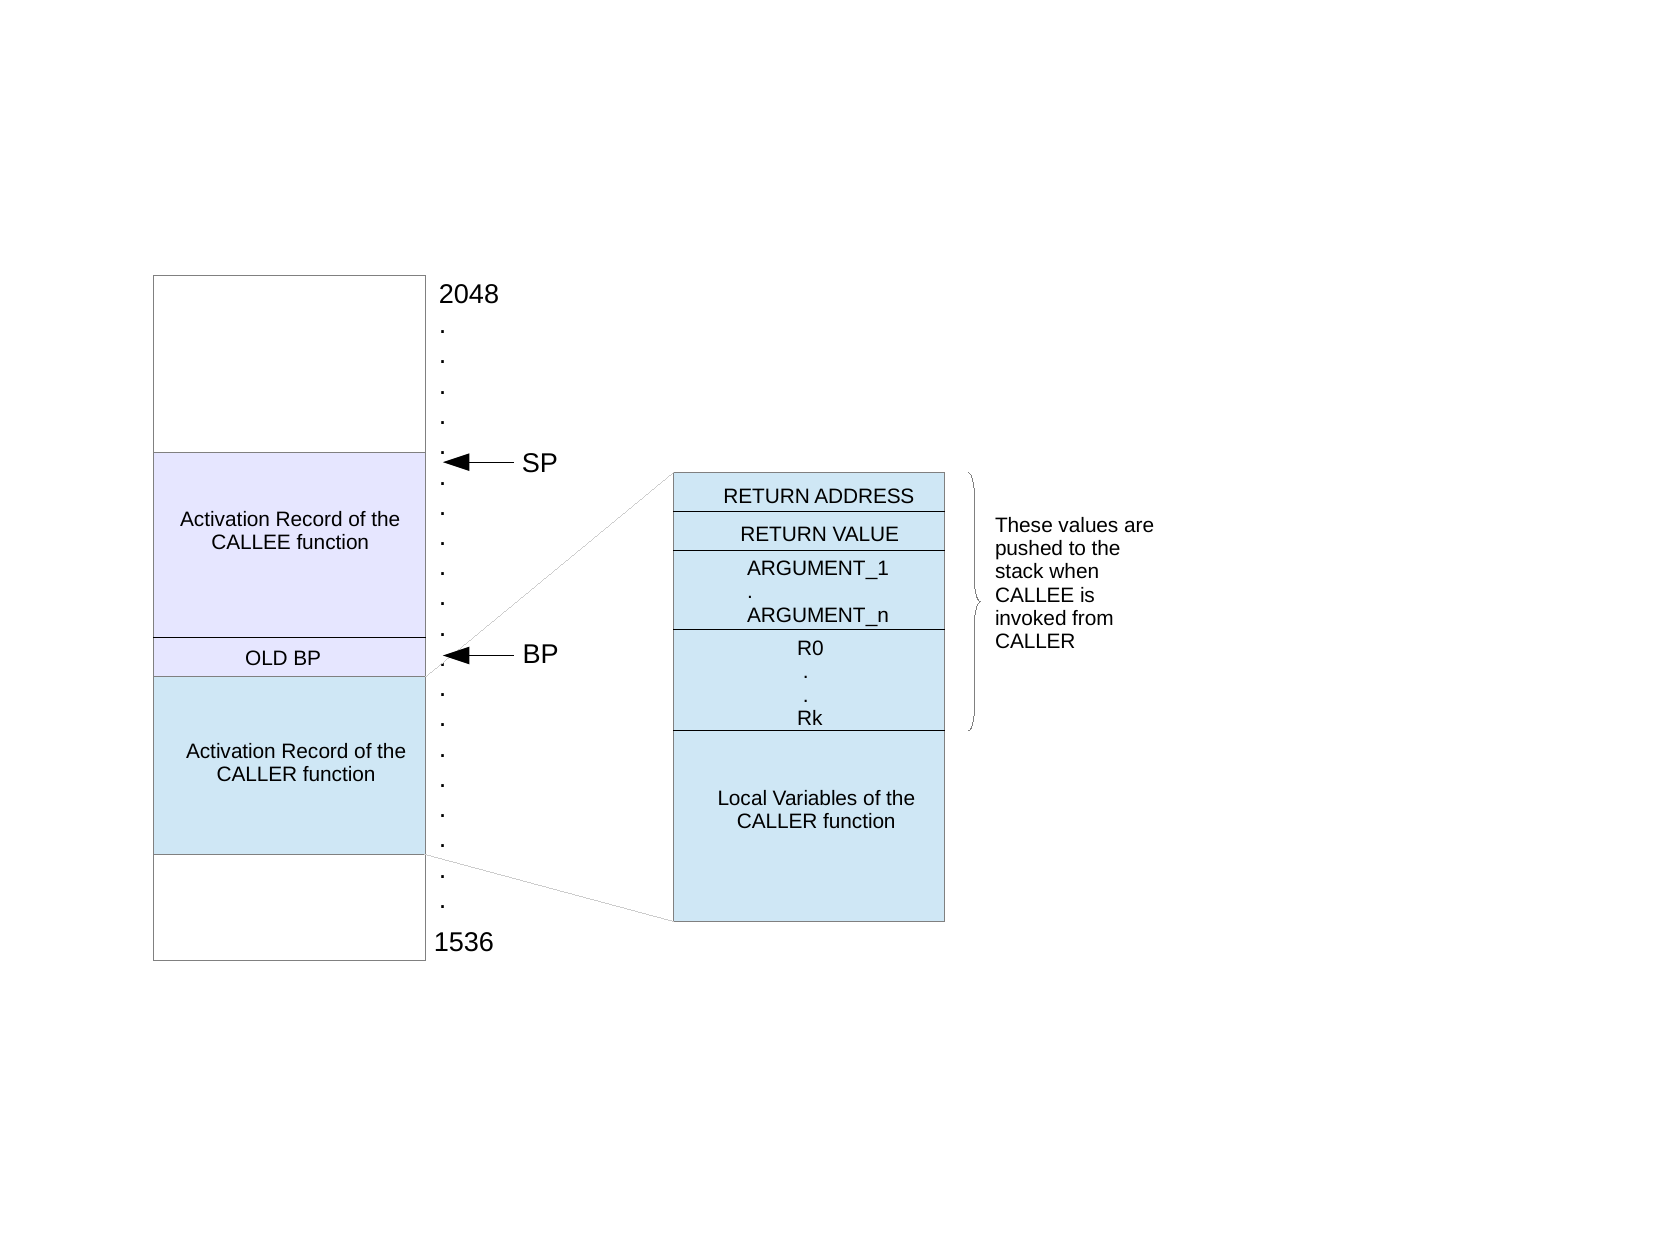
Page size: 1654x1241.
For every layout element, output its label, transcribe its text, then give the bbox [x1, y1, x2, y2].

text_box OLD BP [230, 638, 432, 677]
text_box [673, 731, 945, 922]
text_box Activation Record of the CALLER function [171, 732, 455, 794]
text_box [153, 638, 426, 961]
text_box 1536 [419, 919, 509, 965]
text_box BP [507, 631, 574, 677]
text_box R0 . . Rk [782, 635, 839, 738]
text_box [673, 472, 945, 511]
text_box ARGUMENT_1 . ARGUMENT_n [732, 549, 957, 635]
text_box These values are pushed to the stack when CALLEE is invoked from CALLER [980, 506, 1182, 719]
text_box Activation Record of the CALLEE function [165, 499, 449, 562]
text_box [673, 551, 732, 629]
text_box Local Variables of the CALLER function [702, 779, 930, 841]
text_box [153, 275, 426, 637]
text_box RETURN VALUE [725, 516, 914, 554]
text_box [914, 516, 945, 549]
text_box [673, 512, 725, 550]
text_box SP [507, 440, 573, 486]
text_box 2048 . . . . . . . . . . . . . . . . . . . . [424, 271, 514, 922]
text_box [839, 635, 945, 730]
text_box RETURN ADDRESS [708, 477, 969, 516]
text_box [673, 630, 782, 730]
